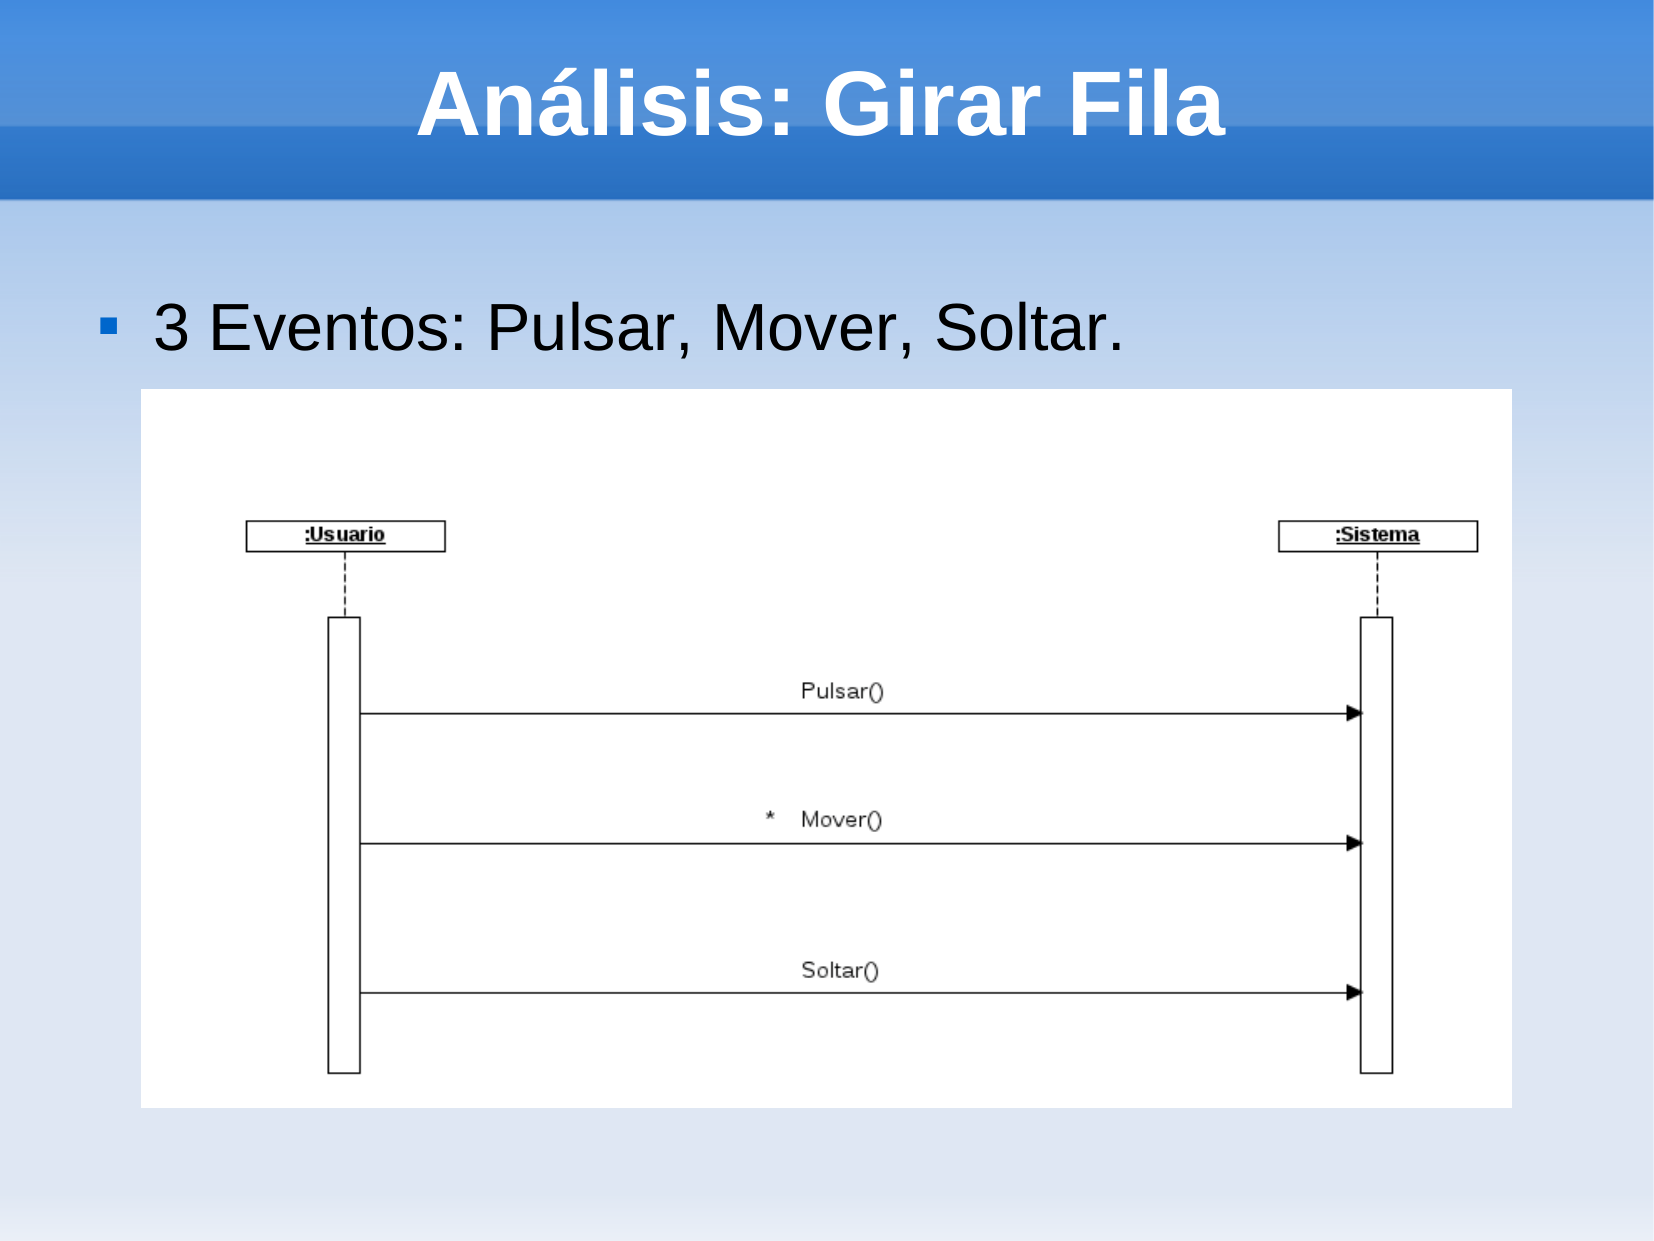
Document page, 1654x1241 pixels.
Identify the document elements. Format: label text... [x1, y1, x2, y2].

picture [0, 0, 1654, 1241]
list 3 Eventos: Pulsar, Mover, Soltar. [82, 290, 1571, 681]
title Análisis: Girar Fila [76, 0, 1565, 208]
